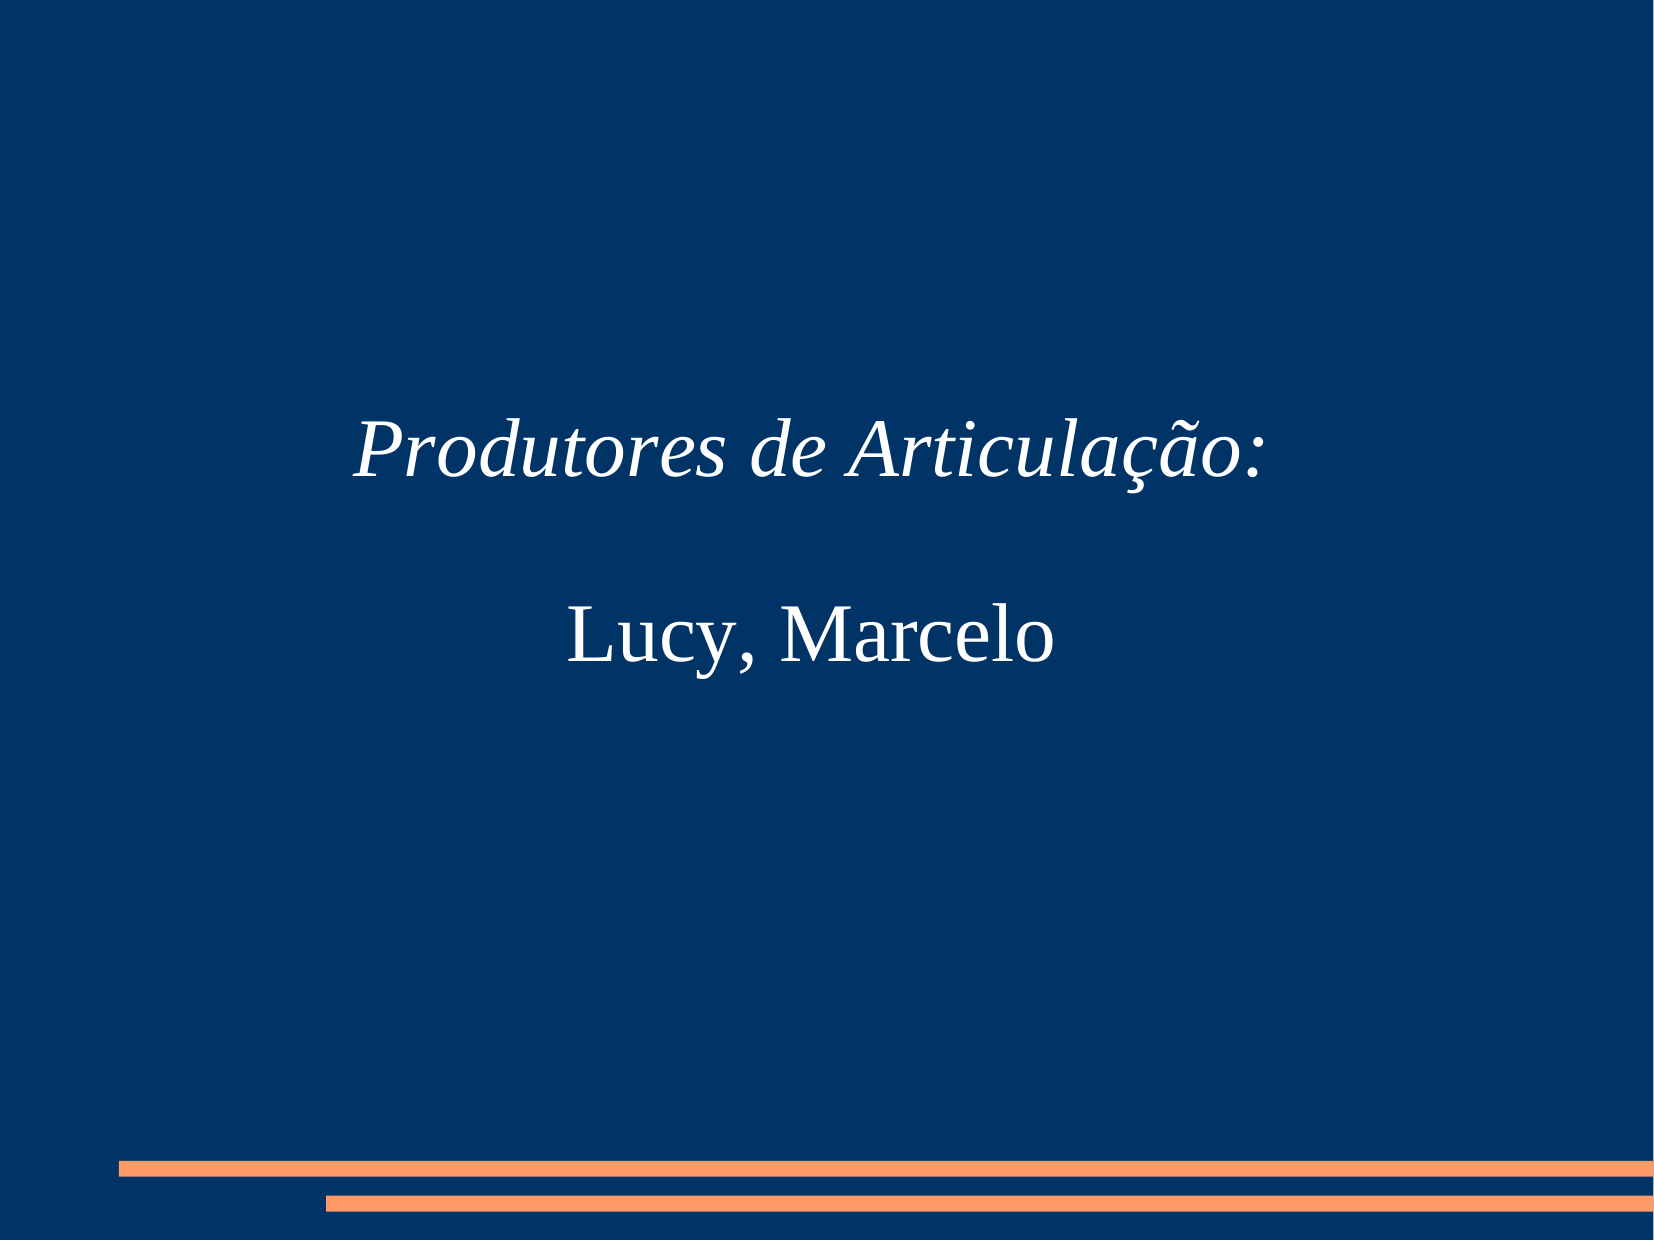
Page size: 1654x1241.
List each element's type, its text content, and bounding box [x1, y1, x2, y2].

text_box Produtores de Articulação: Lucy, Marcelo [118, 402, 1506, 680]
